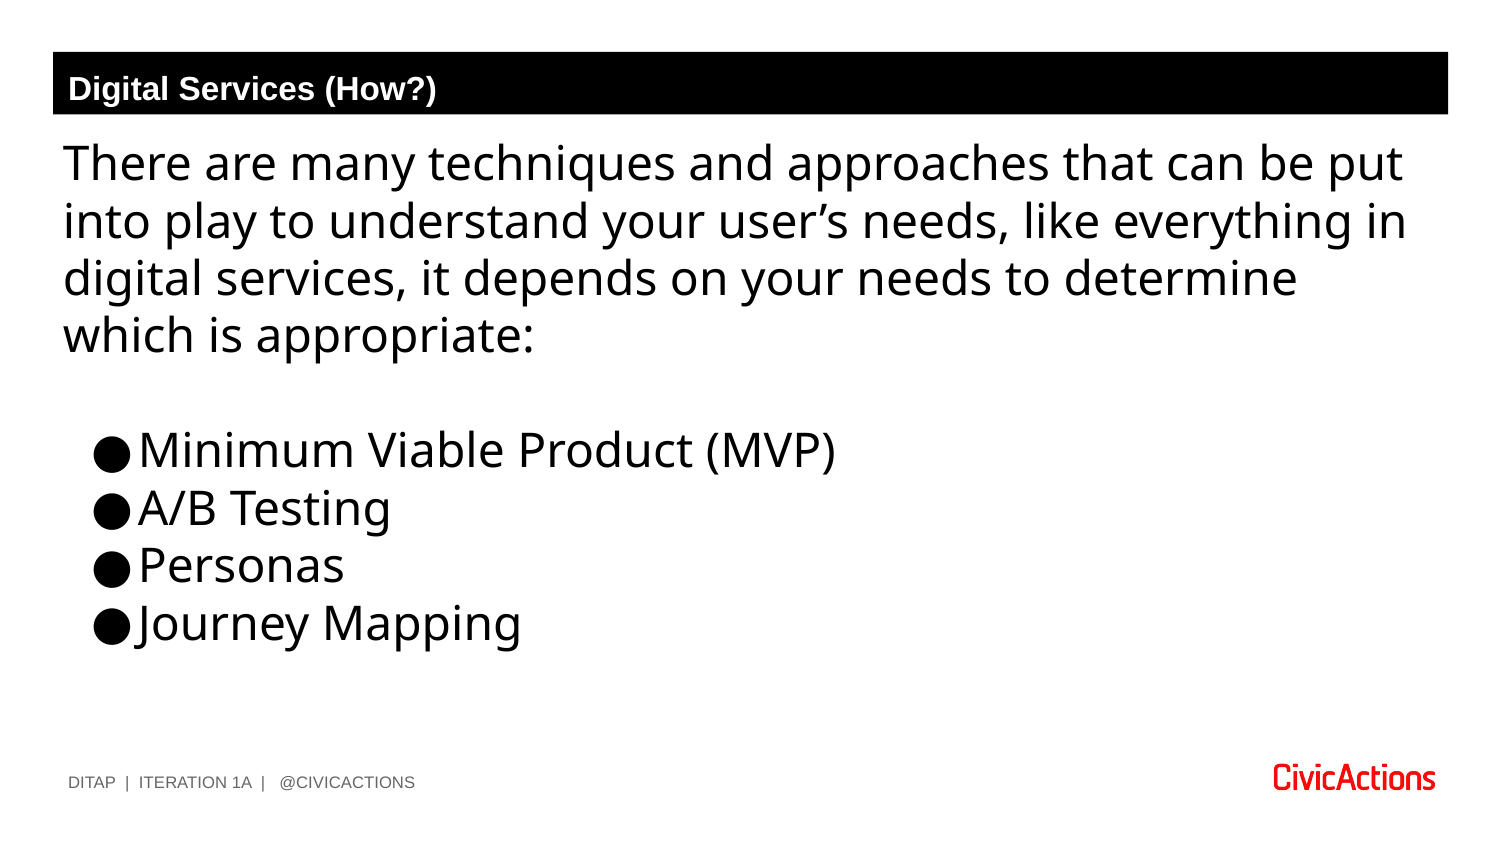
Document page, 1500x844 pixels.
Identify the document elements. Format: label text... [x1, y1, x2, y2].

list There are many techniques and approaches that can be put into play to understand your user’s needs, like everything in digital services, it depends on your needs to determine which is appropriate: Minimum Viable Product (MVP) A/B Testing Personas Journey Mapping [53, 123, 1449, 377]
title Digital Services (How?) [53, 51, 1449, 115]
picture [1271, 758, 1438, 795]
